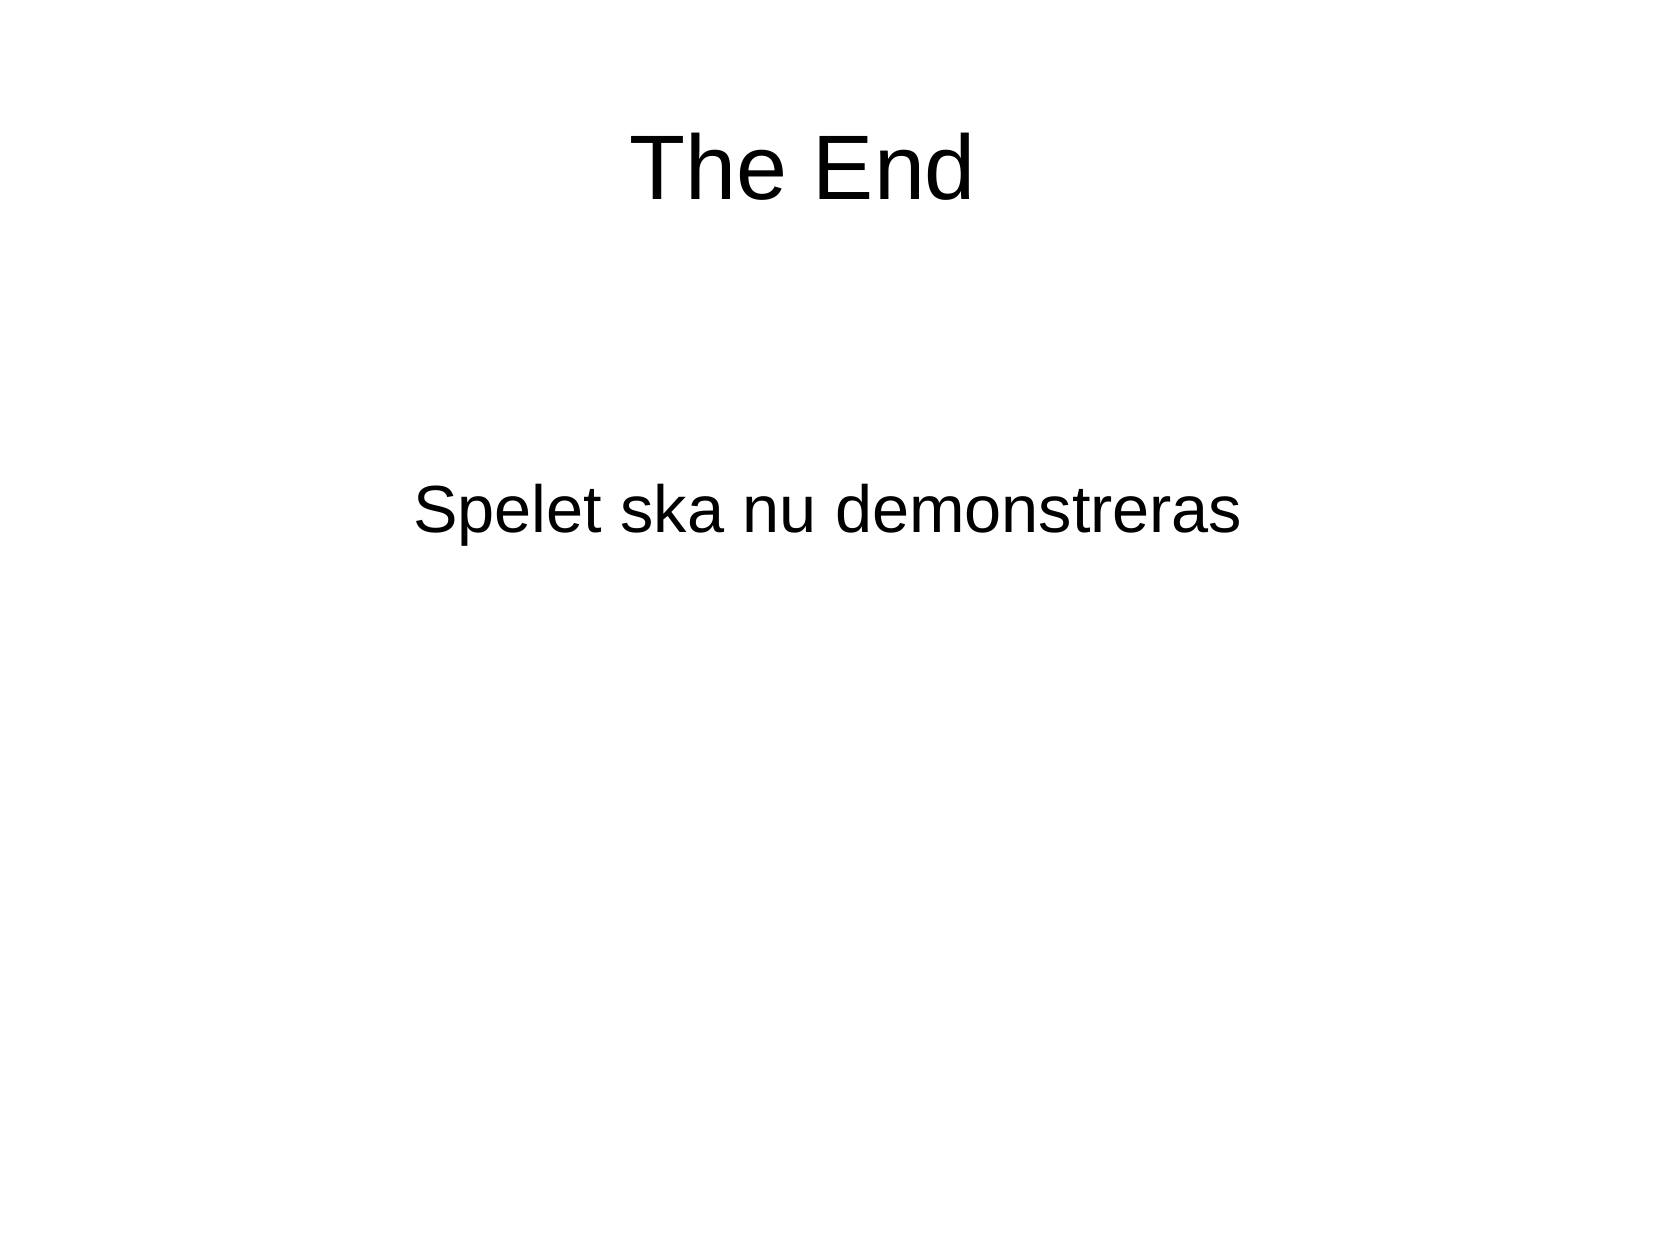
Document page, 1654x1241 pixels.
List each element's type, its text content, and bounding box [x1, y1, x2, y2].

list Spelet ska nu demonstreras [342, 472, 1654, 1241]
title The End [59, 64, 1548, 272]
